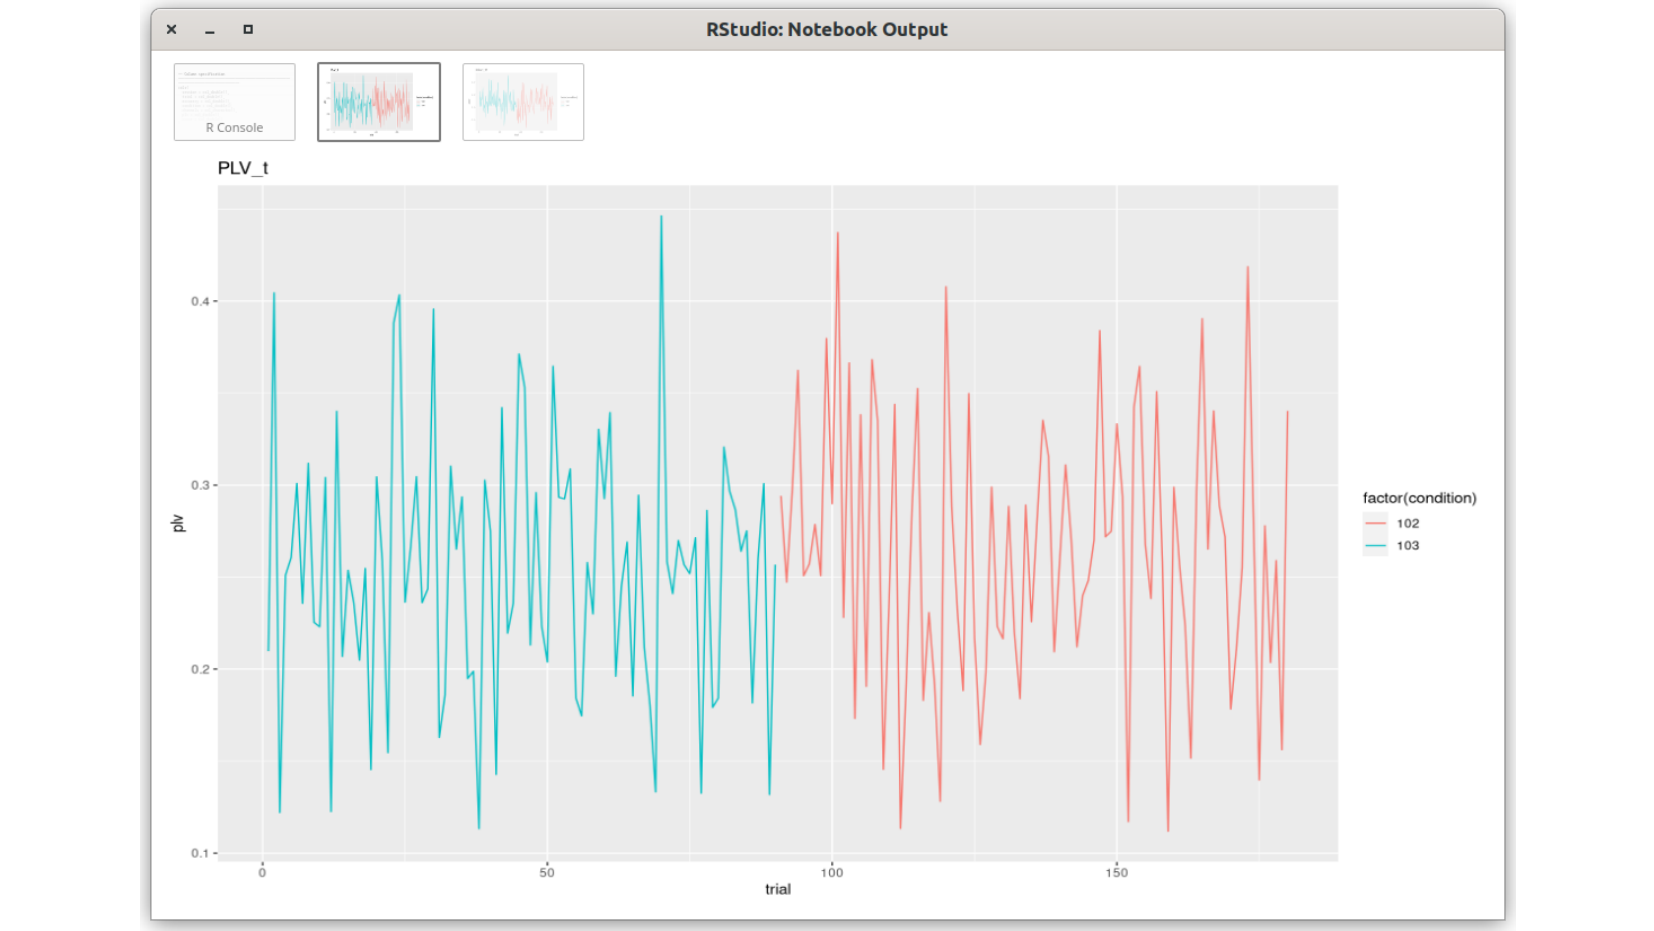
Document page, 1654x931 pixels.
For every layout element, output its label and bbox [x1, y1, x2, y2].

picture [140, 0, 1516, 931]
